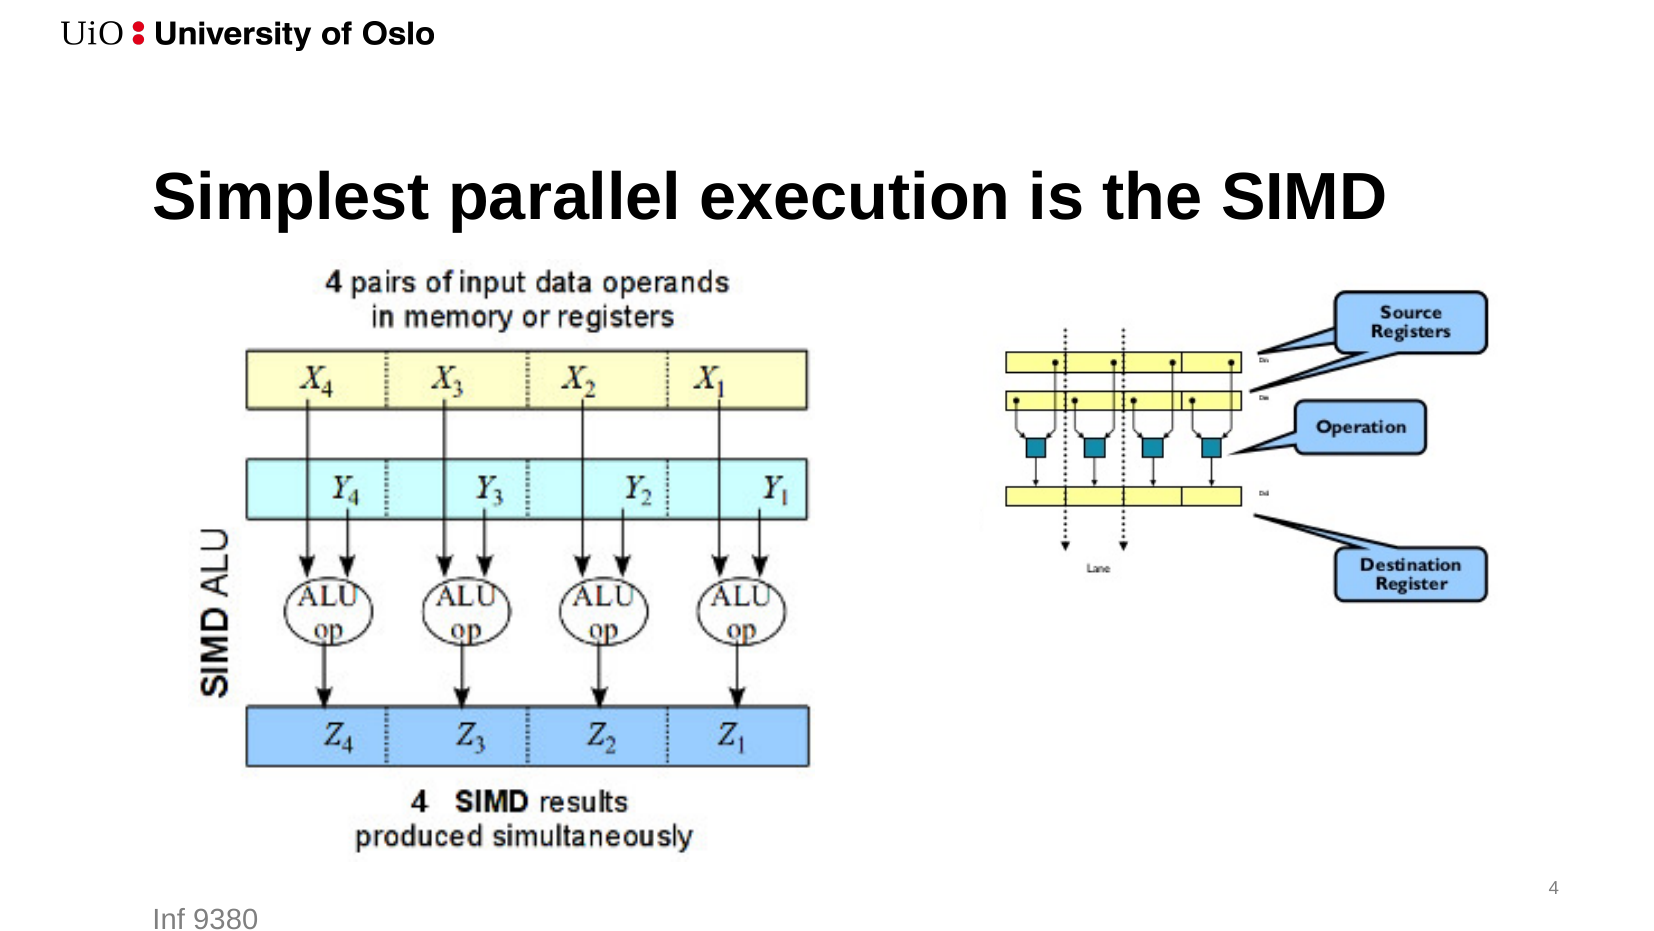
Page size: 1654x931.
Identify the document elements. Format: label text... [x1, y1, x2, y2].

picture [188, 259, 815, 862]
picture [979, 267, 1501, 615]
picture [61, 21, 434, 51]
text_box Simplest parallel execution is the SIMD [137, 115, 1571, 271]
text_box <nummer> [1450, 868, 1574, 930]
text_box Inf 9380 [137, 893, 755, 930]
